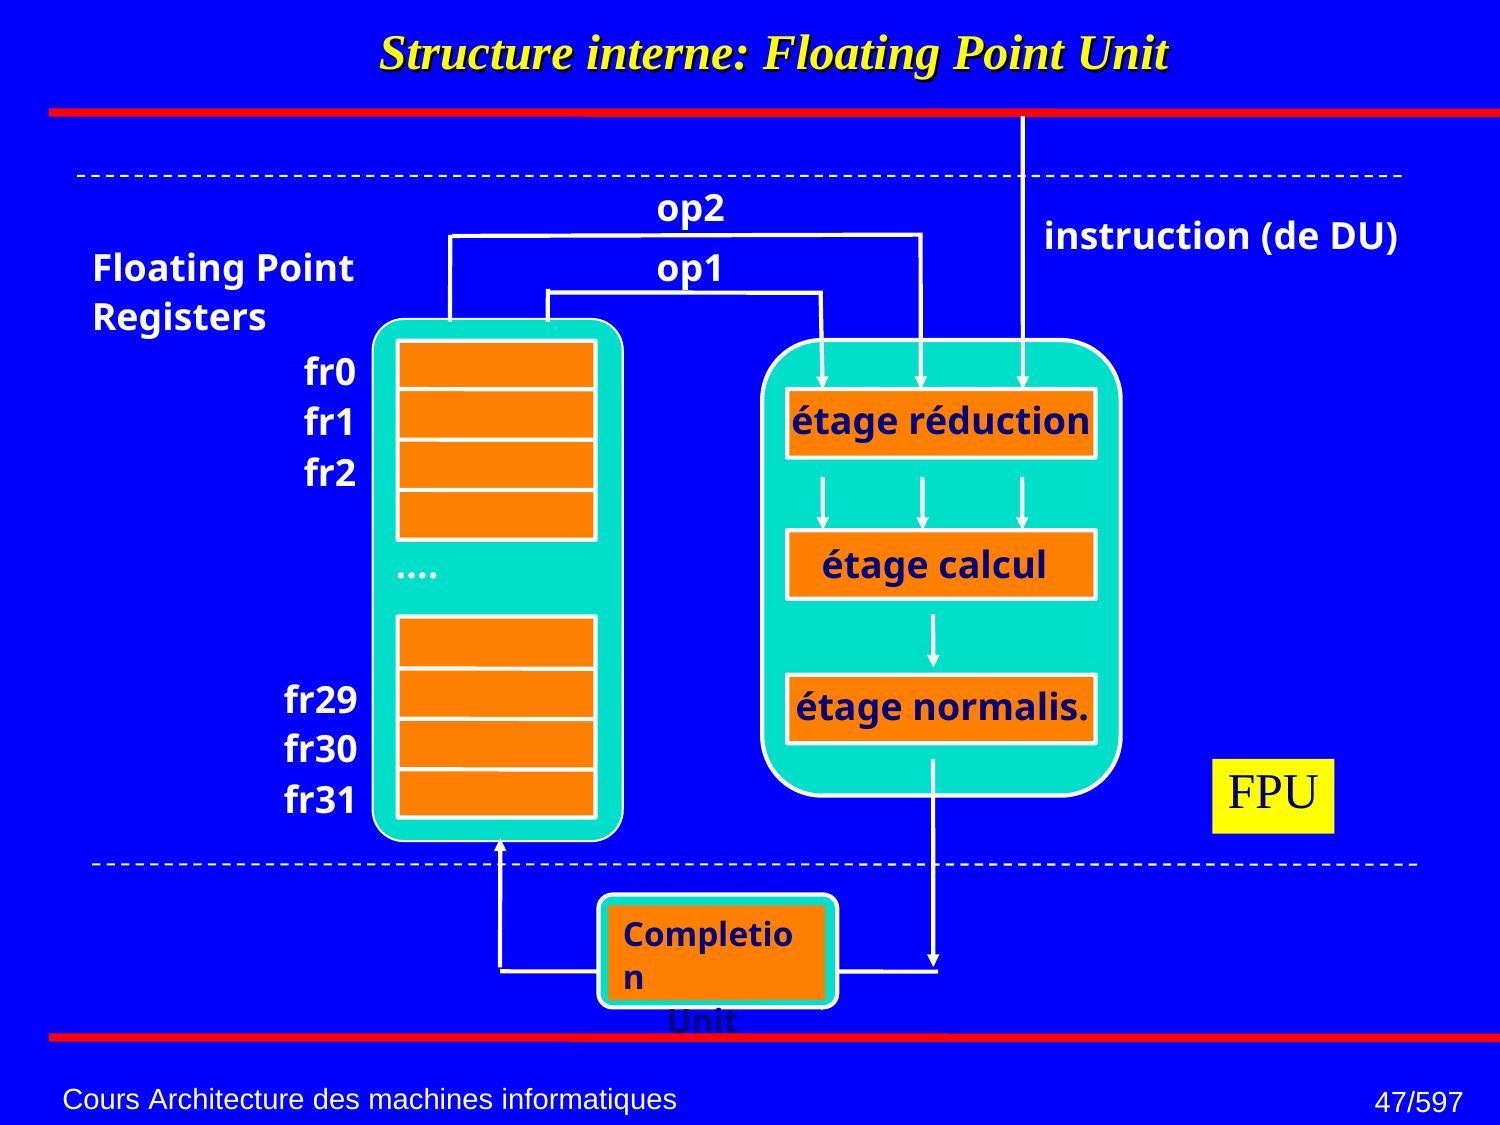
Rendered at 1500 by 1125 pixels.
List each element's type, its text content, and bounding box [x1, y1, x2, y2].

text_box étage normalis. [780, 674, 1105, 738]
text_box FPU [1212, 758, 1335, 827]
text_box [762, 340, 1121, 796]
text_box instruction (de DU) [1028, 204, 1414, 268]
text_box [372, 318, 623, 842]
text_box étage réduction [776, 389, 1107, 452]
text_box op2 [641, 175, 741, 239]
text_box Floating Point Registers [77, 235, 371, 350]
text_box fr0 fr1 fr2 [288, 340, 372, 505]
text_box fr29 fr30 fr31 [268, 667, 374, 833]
title Structure interne: Floating Point Unit [141, 15, 1406, 88]
text_box [824, 340, 920, 389]
text_box [922, 340, 1022, 389]
text_box .... [341, 532, 454, 596]
text_box [598, 894, 838, 1007]
text_box [1212, 827, 1335, 834]
text_box étage calcul [806, 532, 1063, 596]
text_box Completion Unit [608, 905, 826, 1051]
text_box op1 [641, 239, 741, 299]
